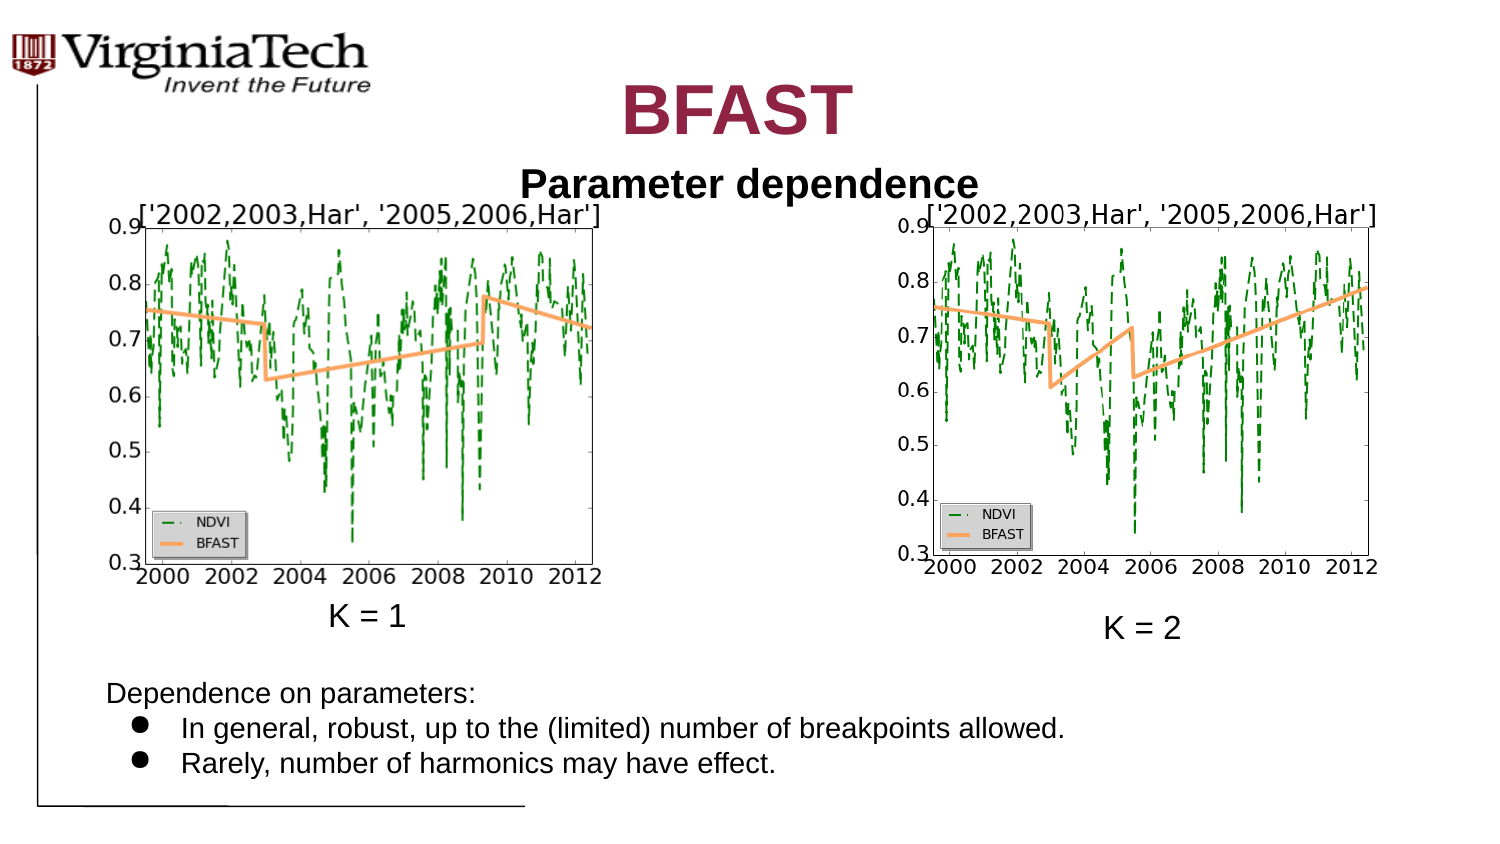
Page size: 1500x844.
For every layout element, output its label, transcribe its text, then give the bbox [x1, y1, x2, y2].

text_box K = 1 [73, 578, 661, 641]
picture [862, 185, 1424, 591]
text_box Parameter dependence [493, 142, 1006, 205]
text_box Dependence on parameters: In general, robust, up to the (limited) number of breakpoints allowed. Rarely, number of harmonics may have effect. [90, 659, 1385, 803]
picture [12, 32, 372, 94]
text_box K = 2 [848, 591, 1436, 654]
picture [73, 185, 650, 578]
title BFAST [90, 56, 1385, 149]
